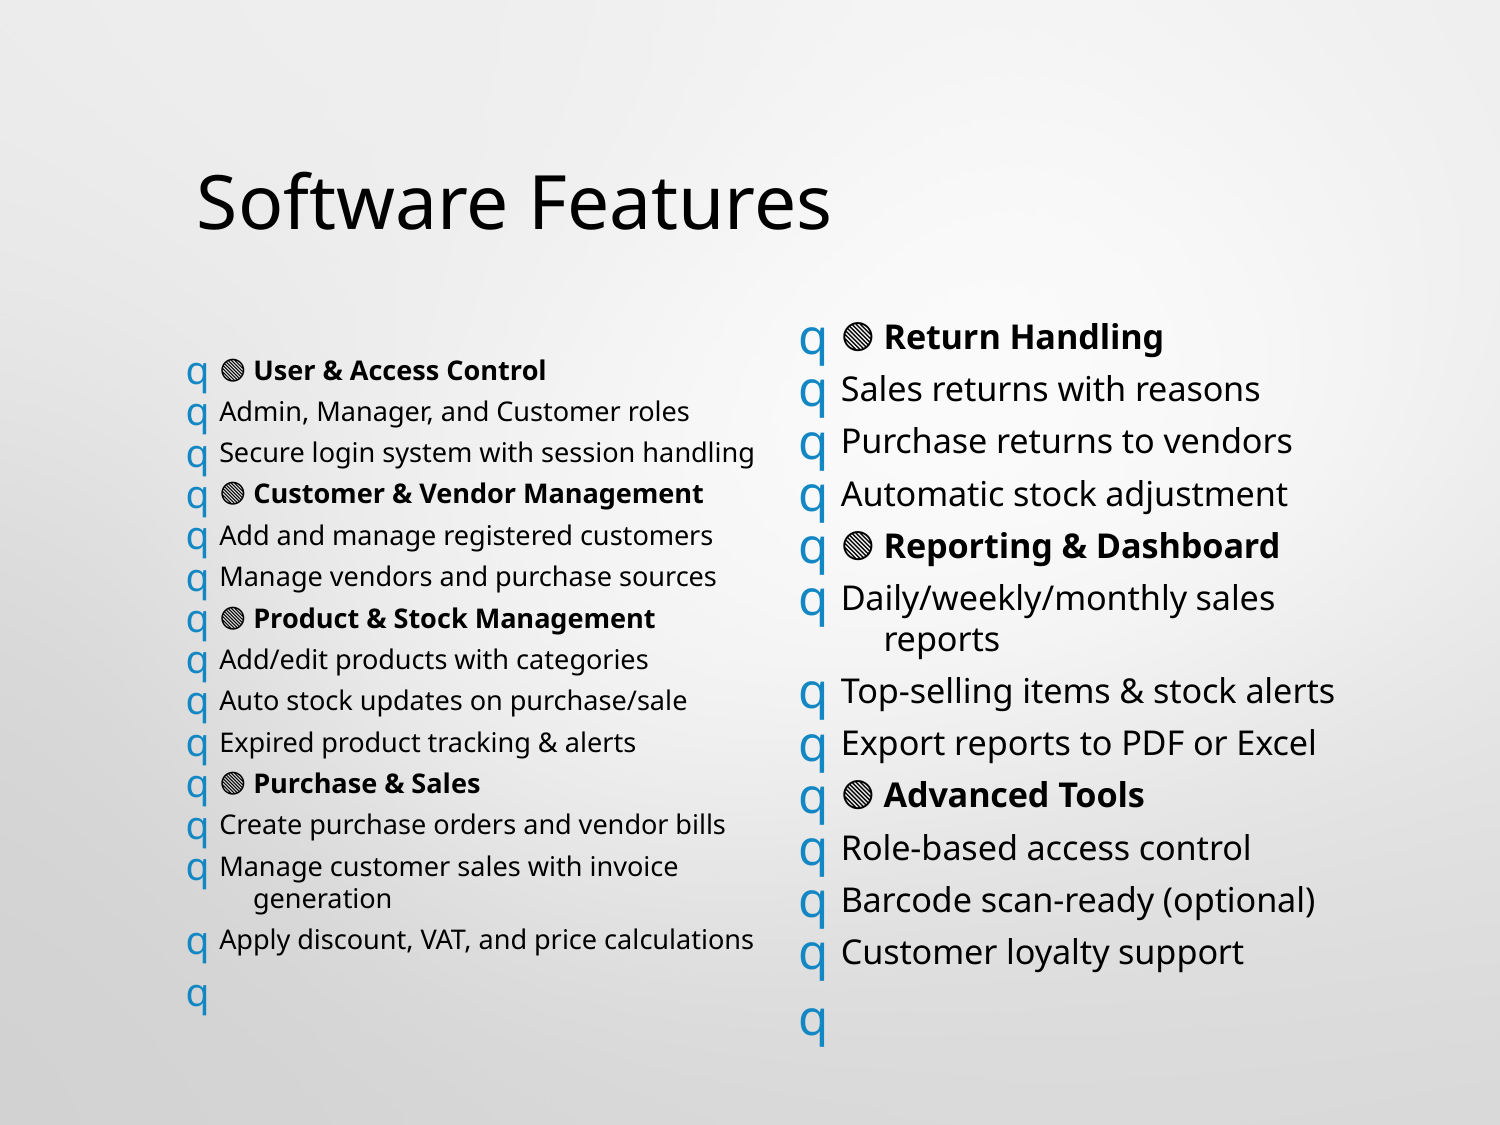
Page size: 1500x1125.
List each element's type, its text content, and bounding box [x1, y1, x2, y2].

list 🟢 Return Handling Sales returns with reasons Purchase returns to vendors Automatic stock adjustment 🟢 Reporting & Dashboard Daily/weekly/monthly sales reports Top-selling items & stock alerts Export reports to PDF or Excel 🟢 Advanced Tools Role-based access control Barcode scan-ready (optional) Customer loyalty support [783, 307, 1397, 980]
title Software Features [0, 55, 1147, 344]
list 🟢 User & Access Control Admin, Manager, and Customer roles Secure login system with session handling 🟢 Customer & Vendor Management Add and manage registered customers Manage vendors and purchase sources 🟢 Product & Stock Management Add/edit products with categories Auto stock updates on purchase/sale Expired product tracking & alerts 🟢 Purchase & Sales Create purchase orders and vendor bills Manage customer sales with invoice generation Apply discount, VAT, and price calculations [170, 345, 785, 1017]
